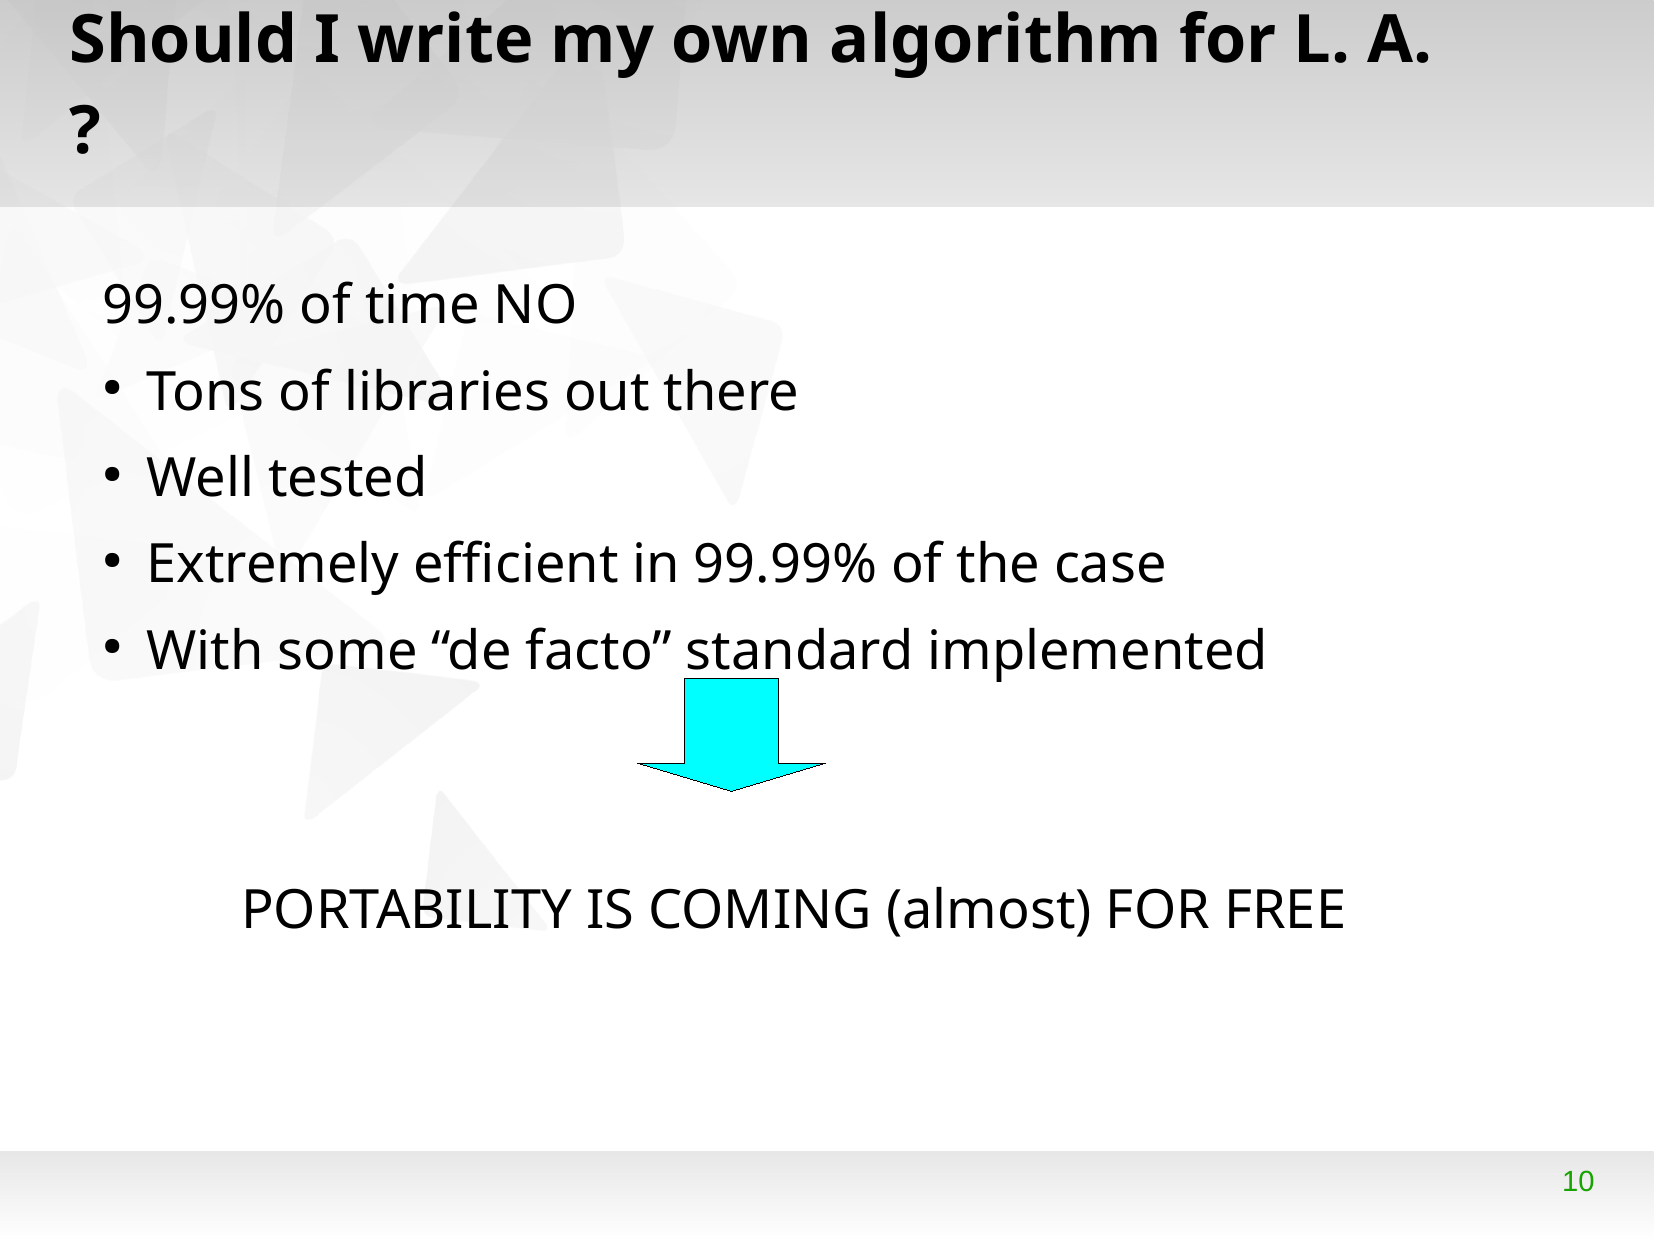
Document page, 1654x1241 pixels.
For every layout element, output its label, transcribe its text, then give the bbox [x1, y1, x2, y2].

text_box [637, 678, 826, 792]
list 99.99% of time NO Tons of libraries out there Well tested Extremely efficient in 99.99% of the case With some “de facto” standard implemented PORTABILITY IS COMING (almost) FOR FREE [59, 265, 1595, 986]
title Should I write my own algorithm for L. A. ? [69, 0, 1441, 191]
picture [0, 0, 783, 931]
